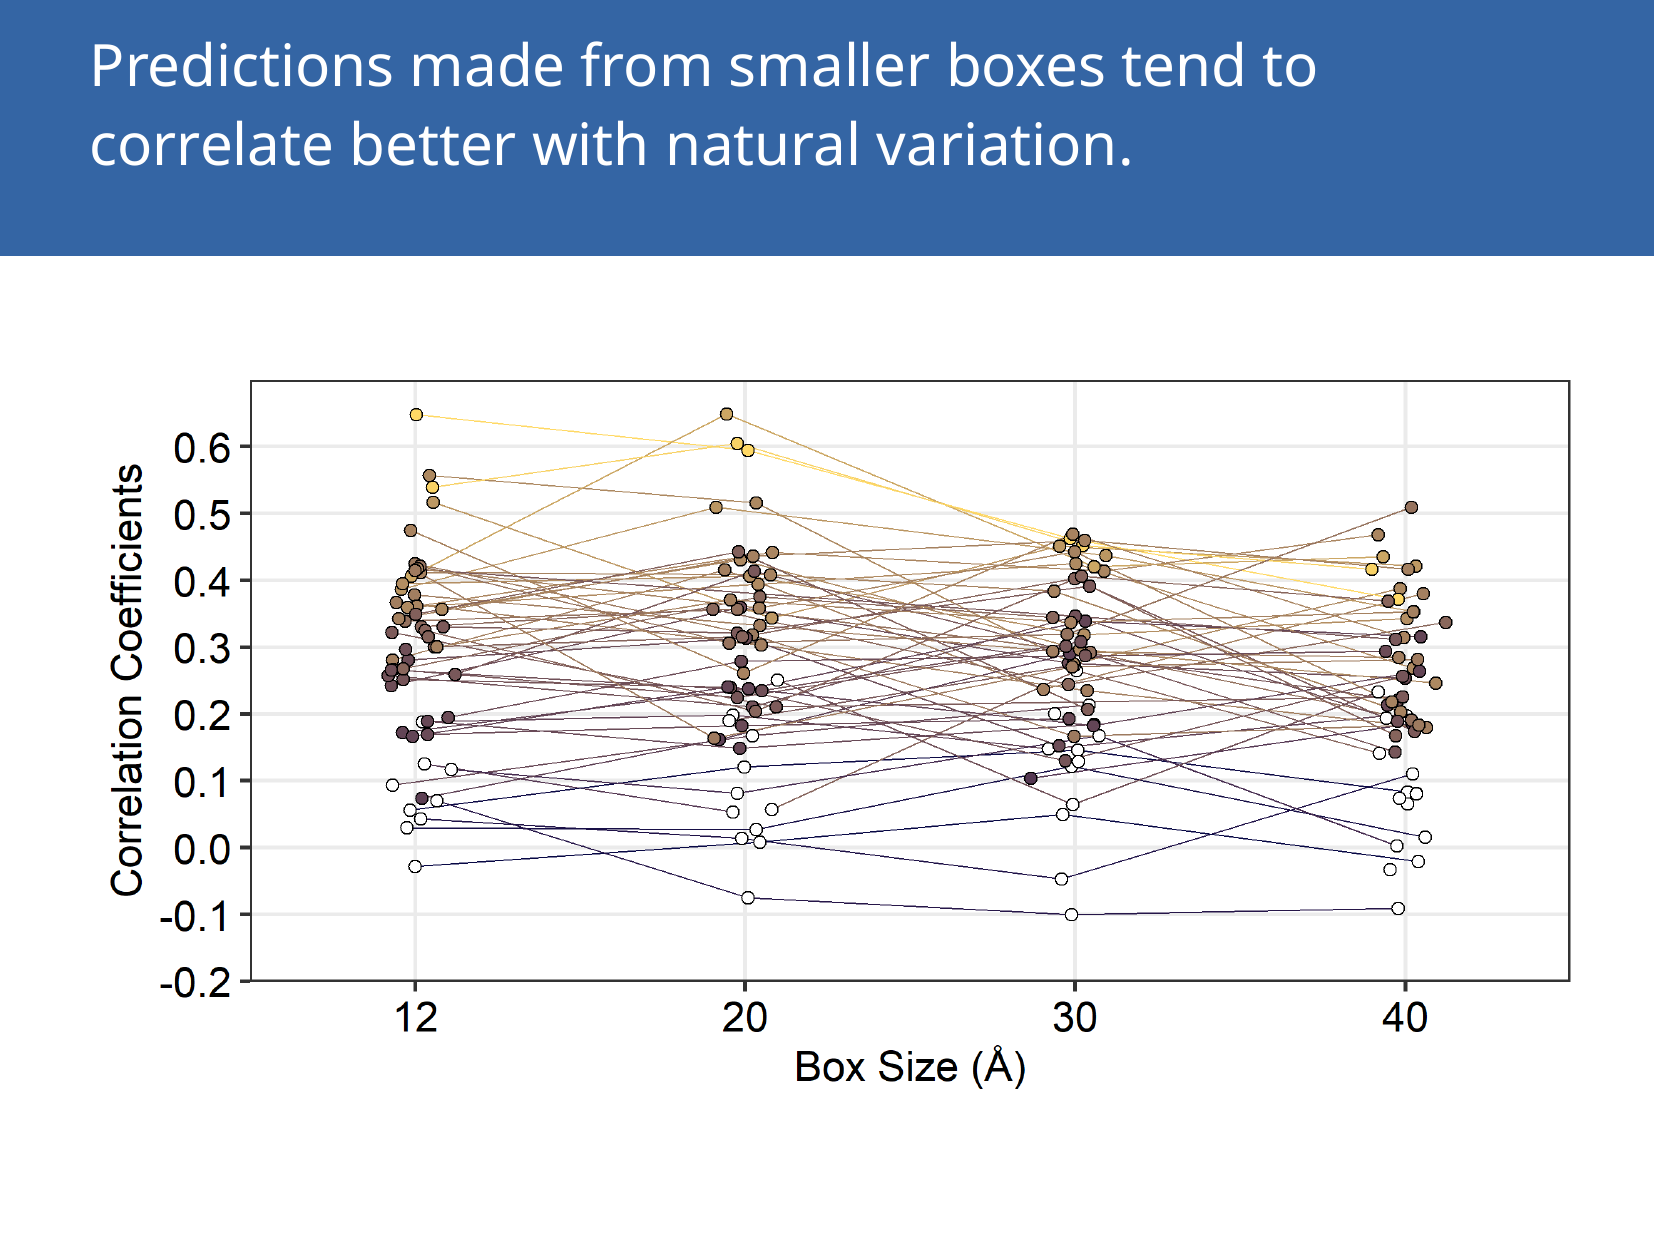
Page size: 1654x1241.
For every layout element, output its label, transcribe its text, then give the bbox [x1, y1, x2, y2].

text_box [0, 0, 1654, 256]
picture [89, 359, 1591, 1111]
text_box Predictions made from smaller boxes tend to correlate better with natural variation. [0, 17, 1647, 242]
